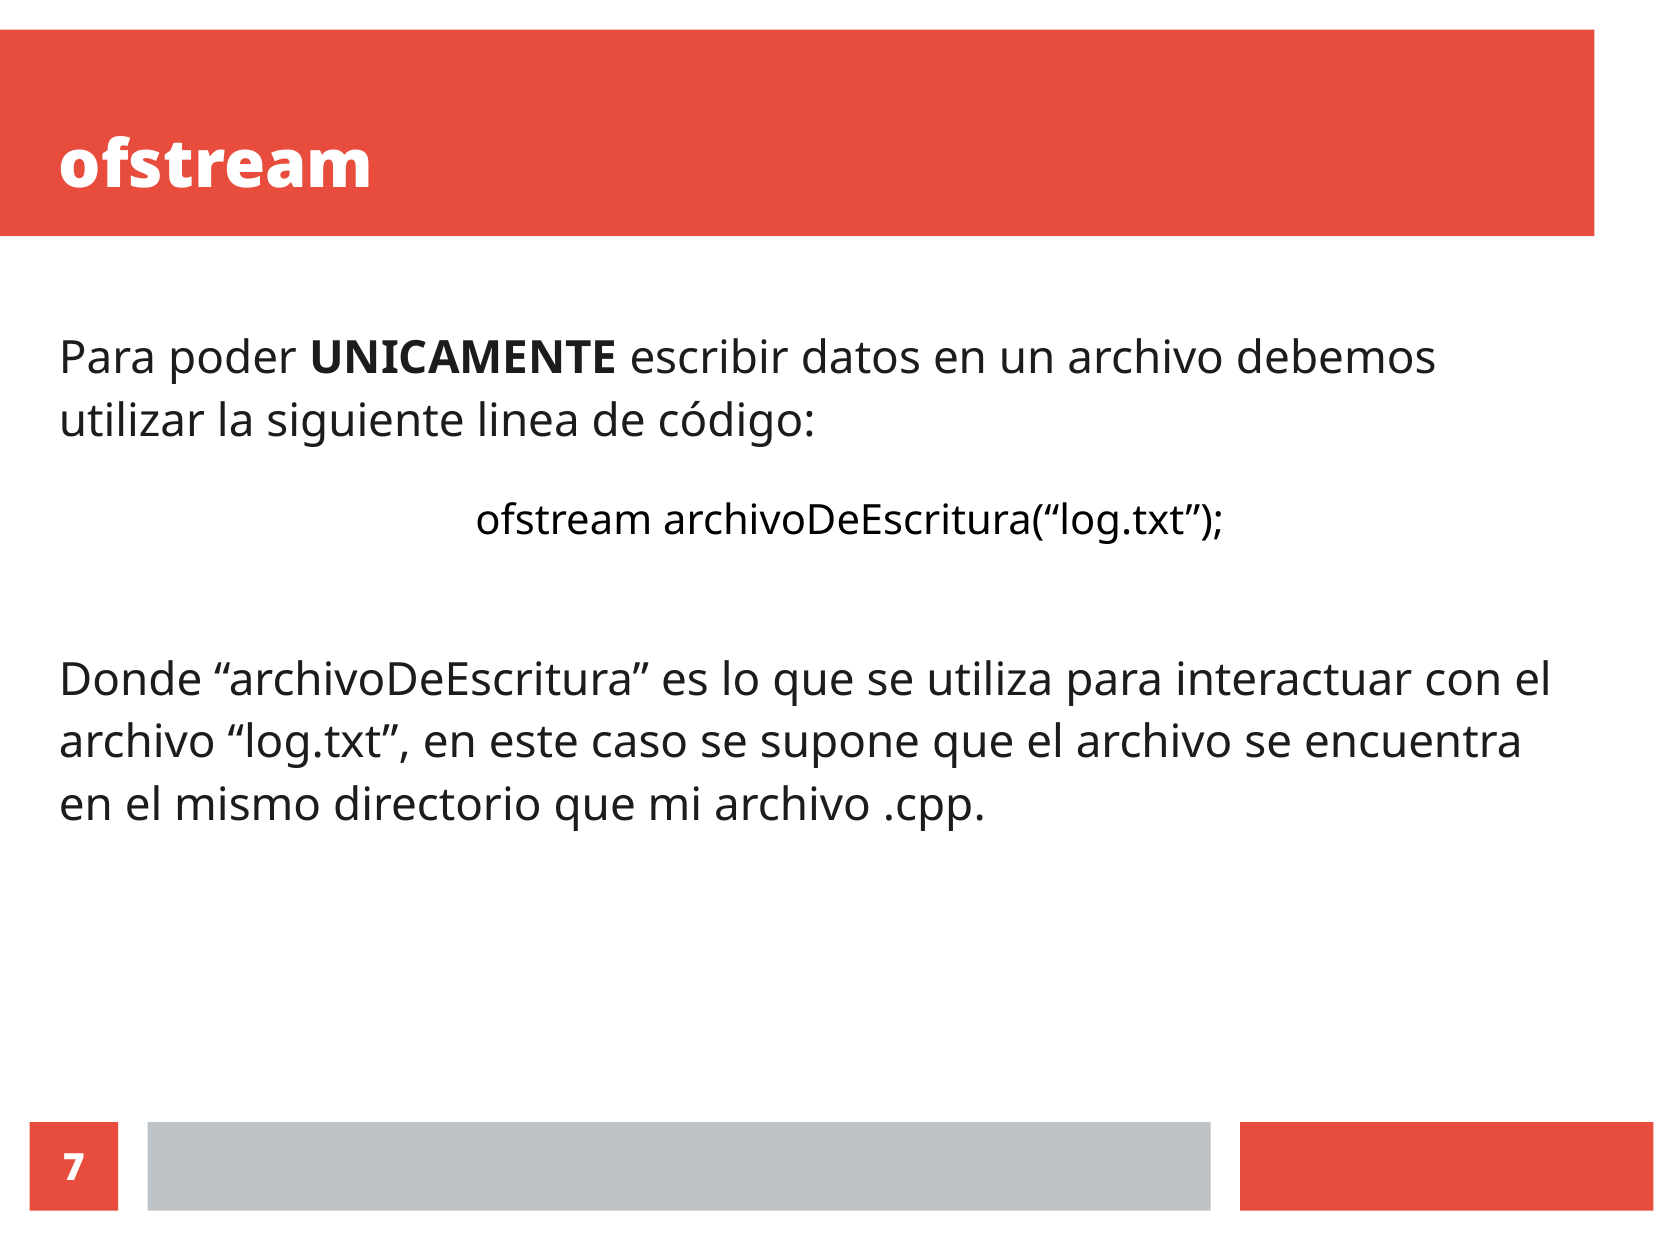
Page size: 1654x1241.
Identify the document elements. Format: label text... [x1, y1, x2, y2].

title ofstream [59, 59, 1595, 207]
text_box ofstream archivoDeEscritura(“log.txt”); [460, 482, 1654, 544]
list Para poder UNICAMENTE escribir datos en un archivo debemos utilizar la siguiente linea de código: Donde “archivoDeEscritura” es lo que se utiliza para interactuar con el archivo “log.txt”, en este caso se supone que el archivo se encuentra en el mismo directorio que mi archivo .cpp. [59, 324, 1565, 1093]
